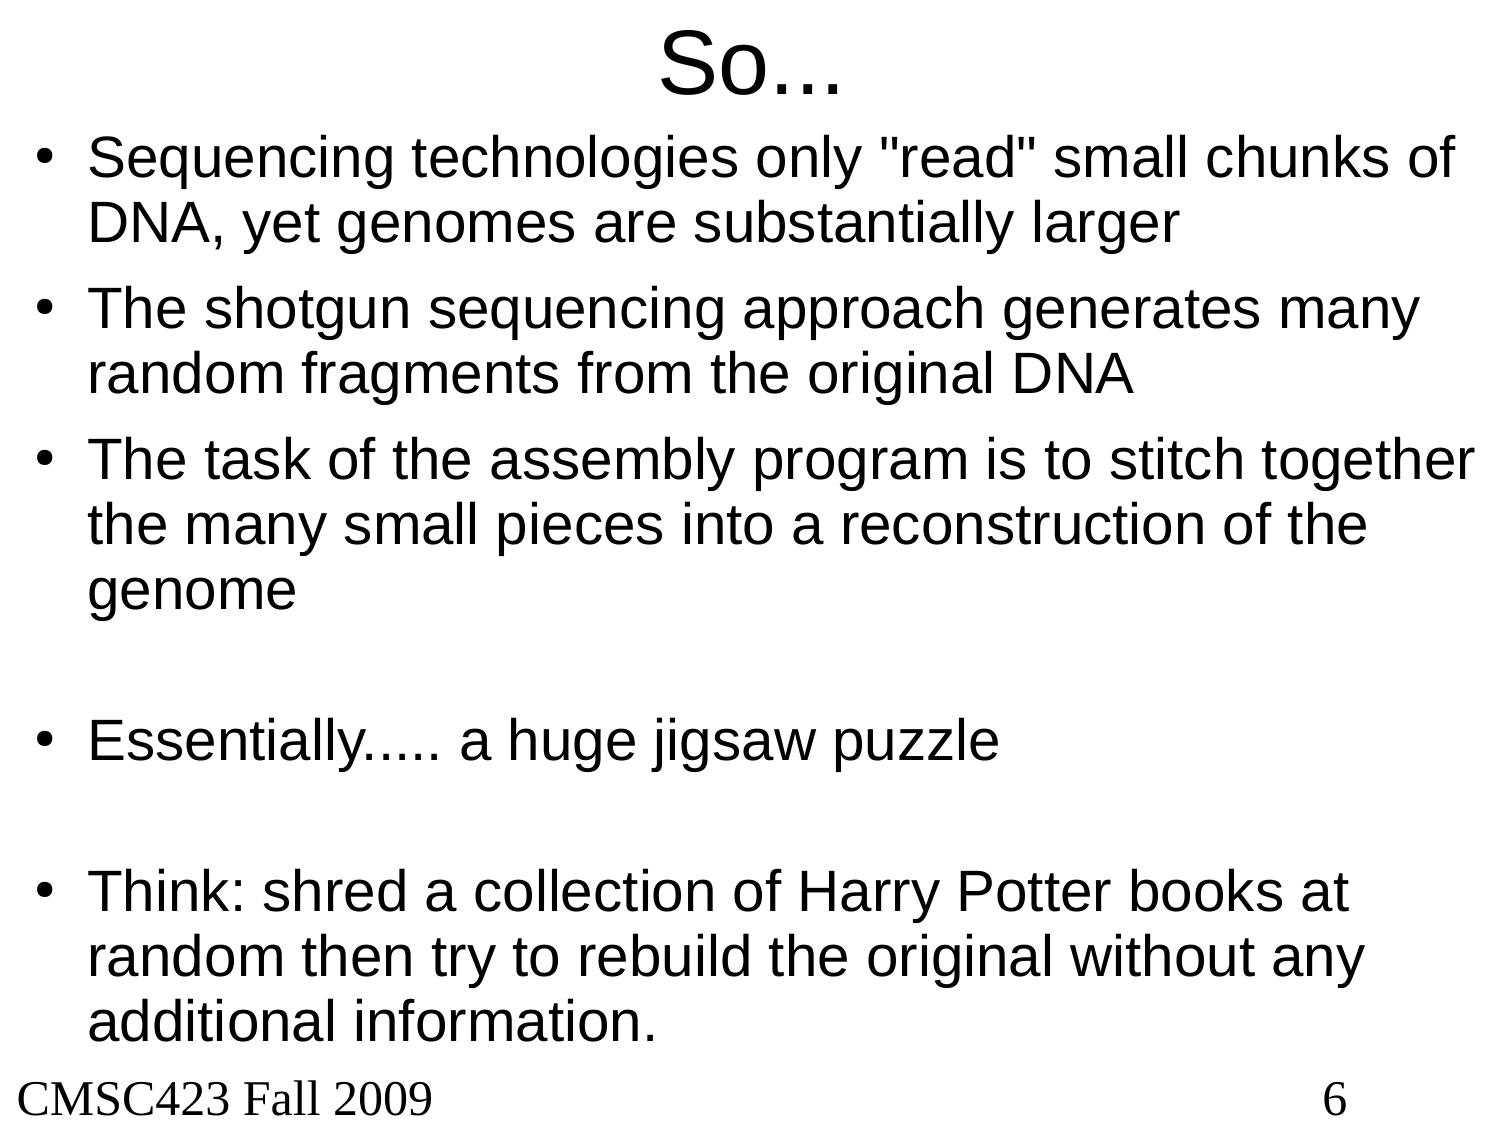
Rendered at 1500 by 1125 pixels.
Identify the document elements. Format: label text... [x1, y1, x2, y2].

title So... [19, 9, 1485, 116]
list Sequencing technologies only "read" small chunks of DNA, yet genomes are substantially larger The shotgun sequencing approach generates many random fragments from the original DNA The task of the assembly program is to stitch together the many small pieces into a reconstruction of the genome Essentially..... a huge jigsaw puzzle Think: shred a collection of Harry Potter books at random then try to rebuild the original without any additional information. [16, 124, 1485, 1072]
